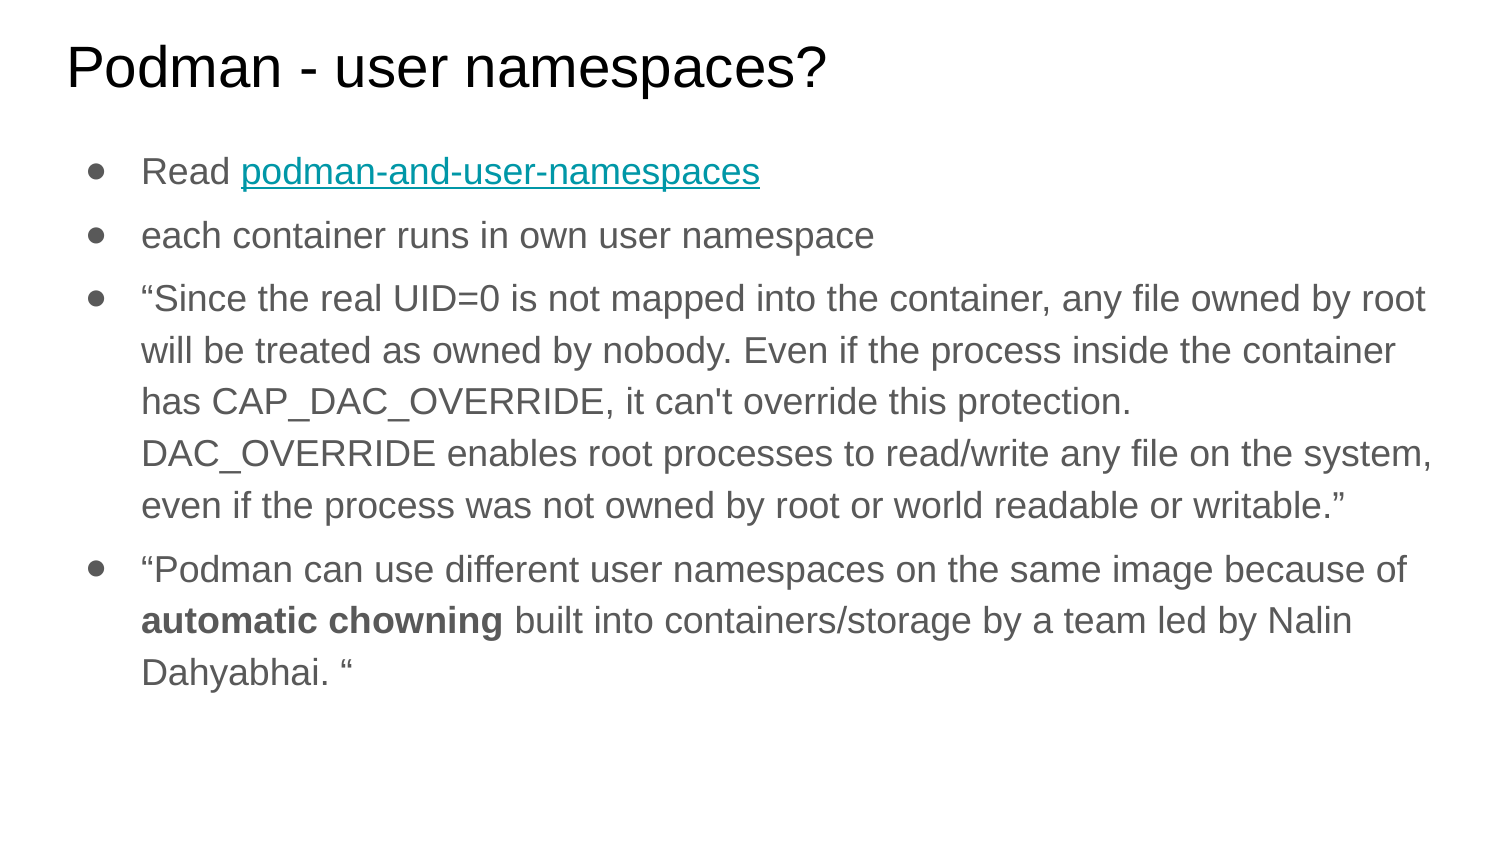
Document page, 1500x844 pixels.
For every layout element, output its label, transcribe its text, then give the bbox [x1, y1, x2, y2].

list Read podman-and-user-namespaces each container runs in own user namespace “Since the real UID=0 is not mapped into the container, any file owned by root will be treated as owned by nobody. Even if the process inside the container has CAP_DAC_OVERRIDE, it can't override this protection. DAC_OVERRIDE enables root processes to read/write any file on the system, even if the process was not owned by root or world readable or writable.” “Podman can use different user namespaces on the same image because of automatic chowning built into containers/storage by a team led by Nalin Dahyabhai. “ [51, 125, 1449, 686]
title Podman - user namespaces? [51, 13, 1449, 108]
